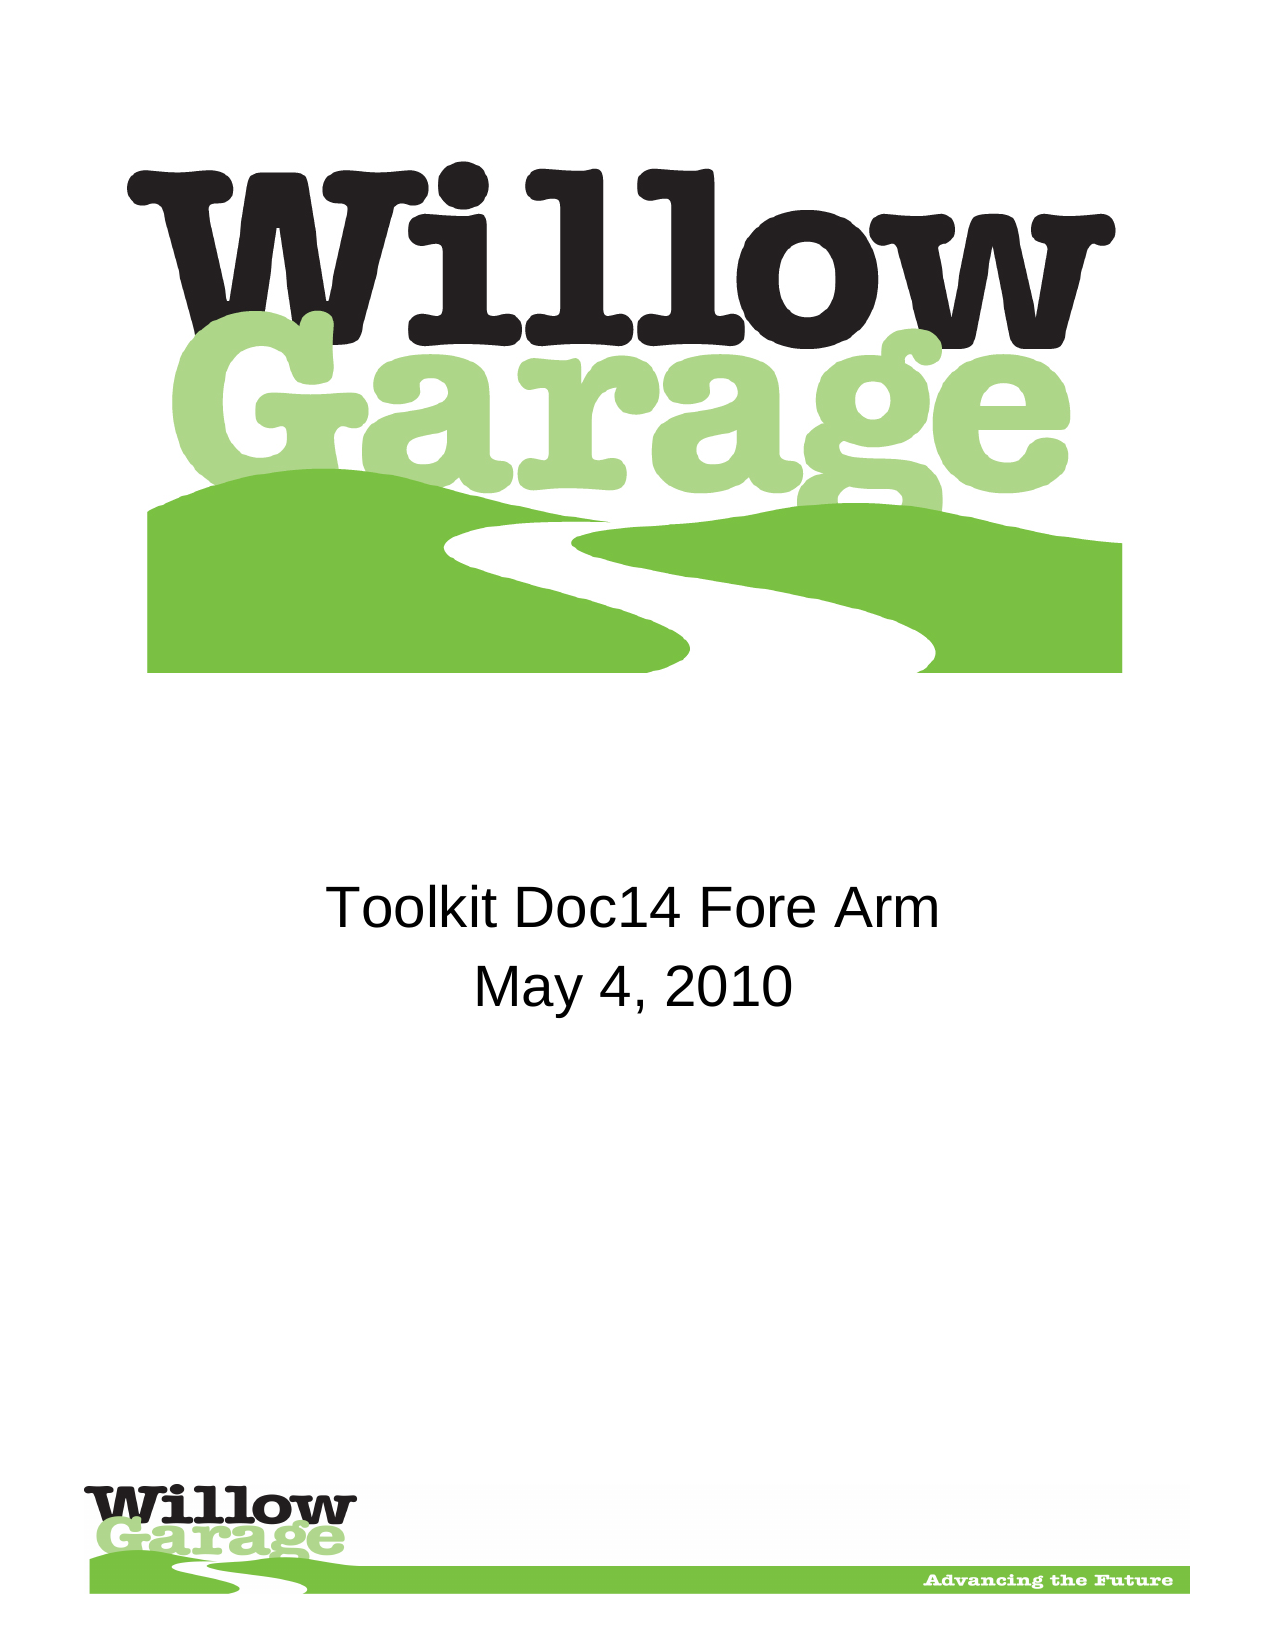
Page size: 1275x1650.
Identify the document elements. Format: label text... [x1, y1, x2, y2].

picture [84, 1484, 1190, 1594]
list Toolkit Doc14 Fore Arm May 4, 2010 [42, 866, 1233, 1197]
picture [42, 42, 1233, 784]
